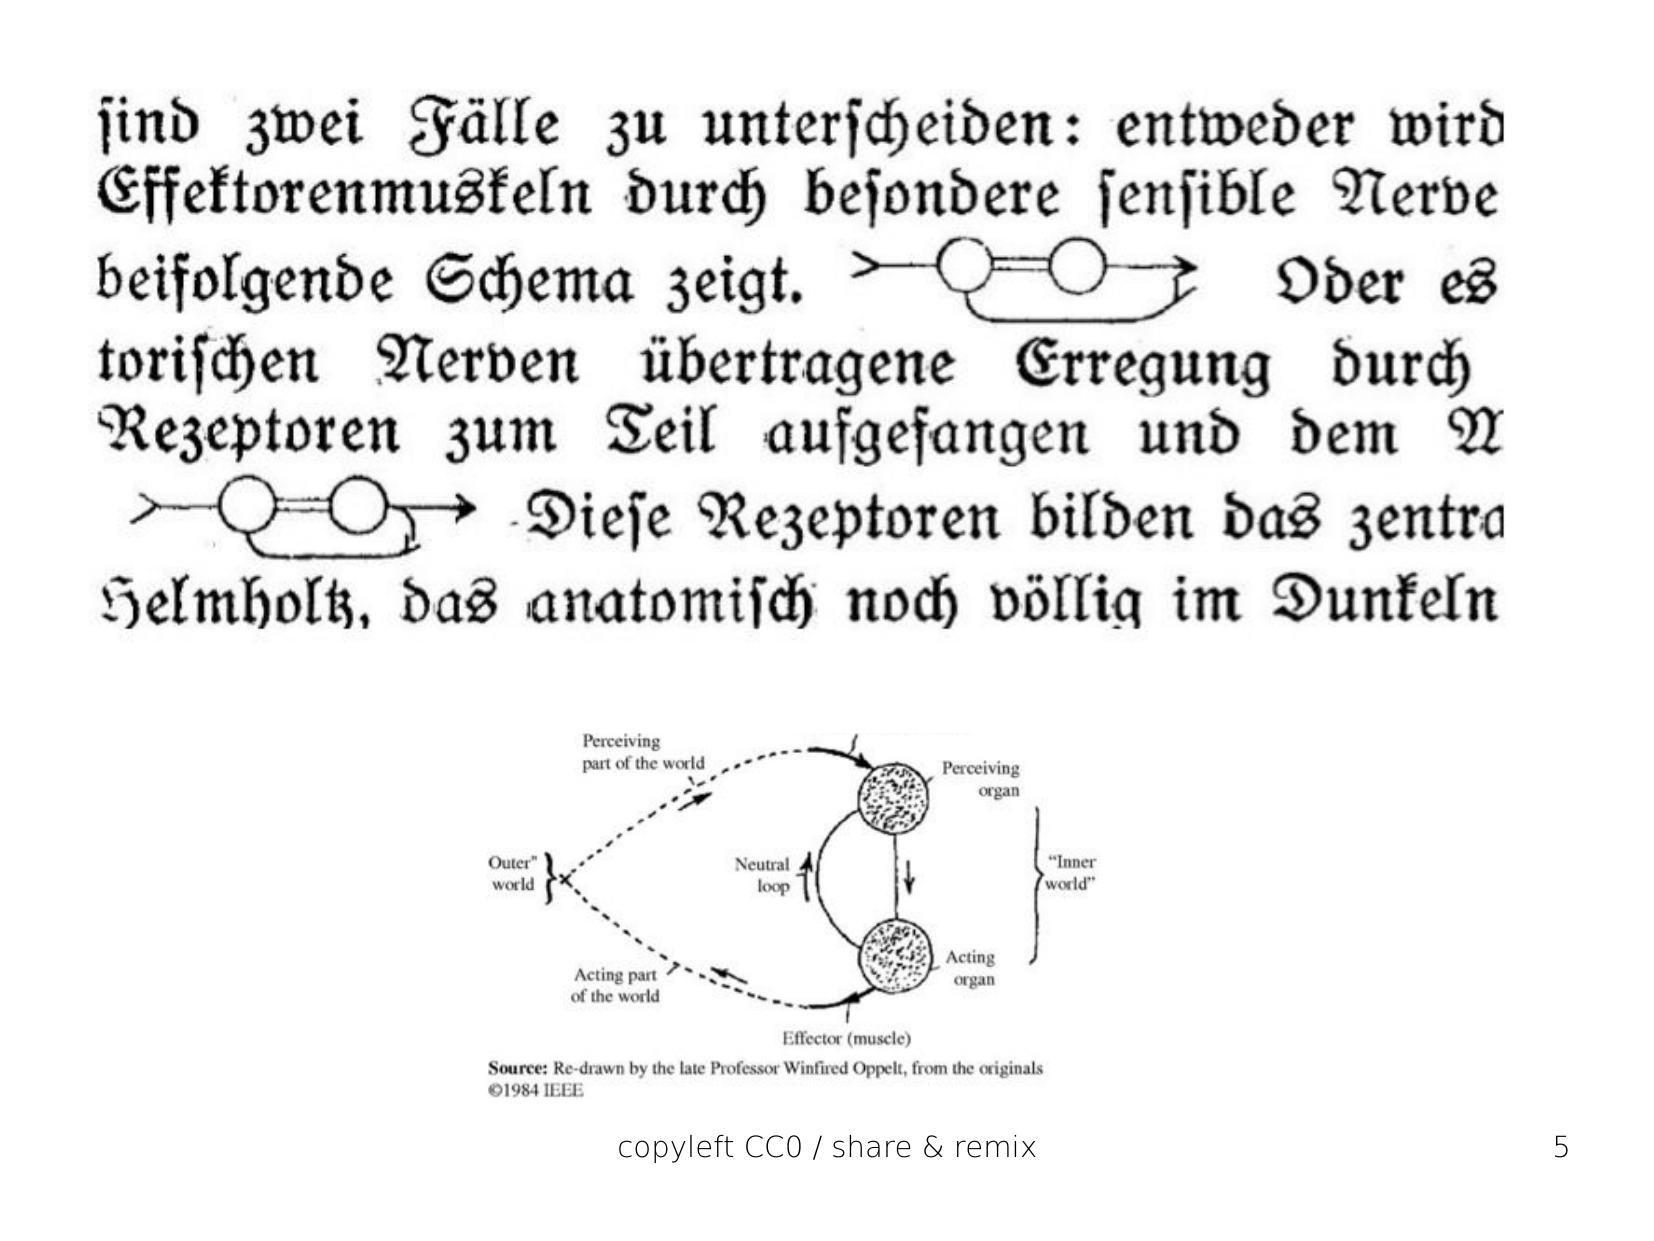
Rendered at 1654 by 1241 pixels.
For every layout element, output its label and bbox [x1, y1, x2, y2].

picture [0, 60, 1630, 1133]
